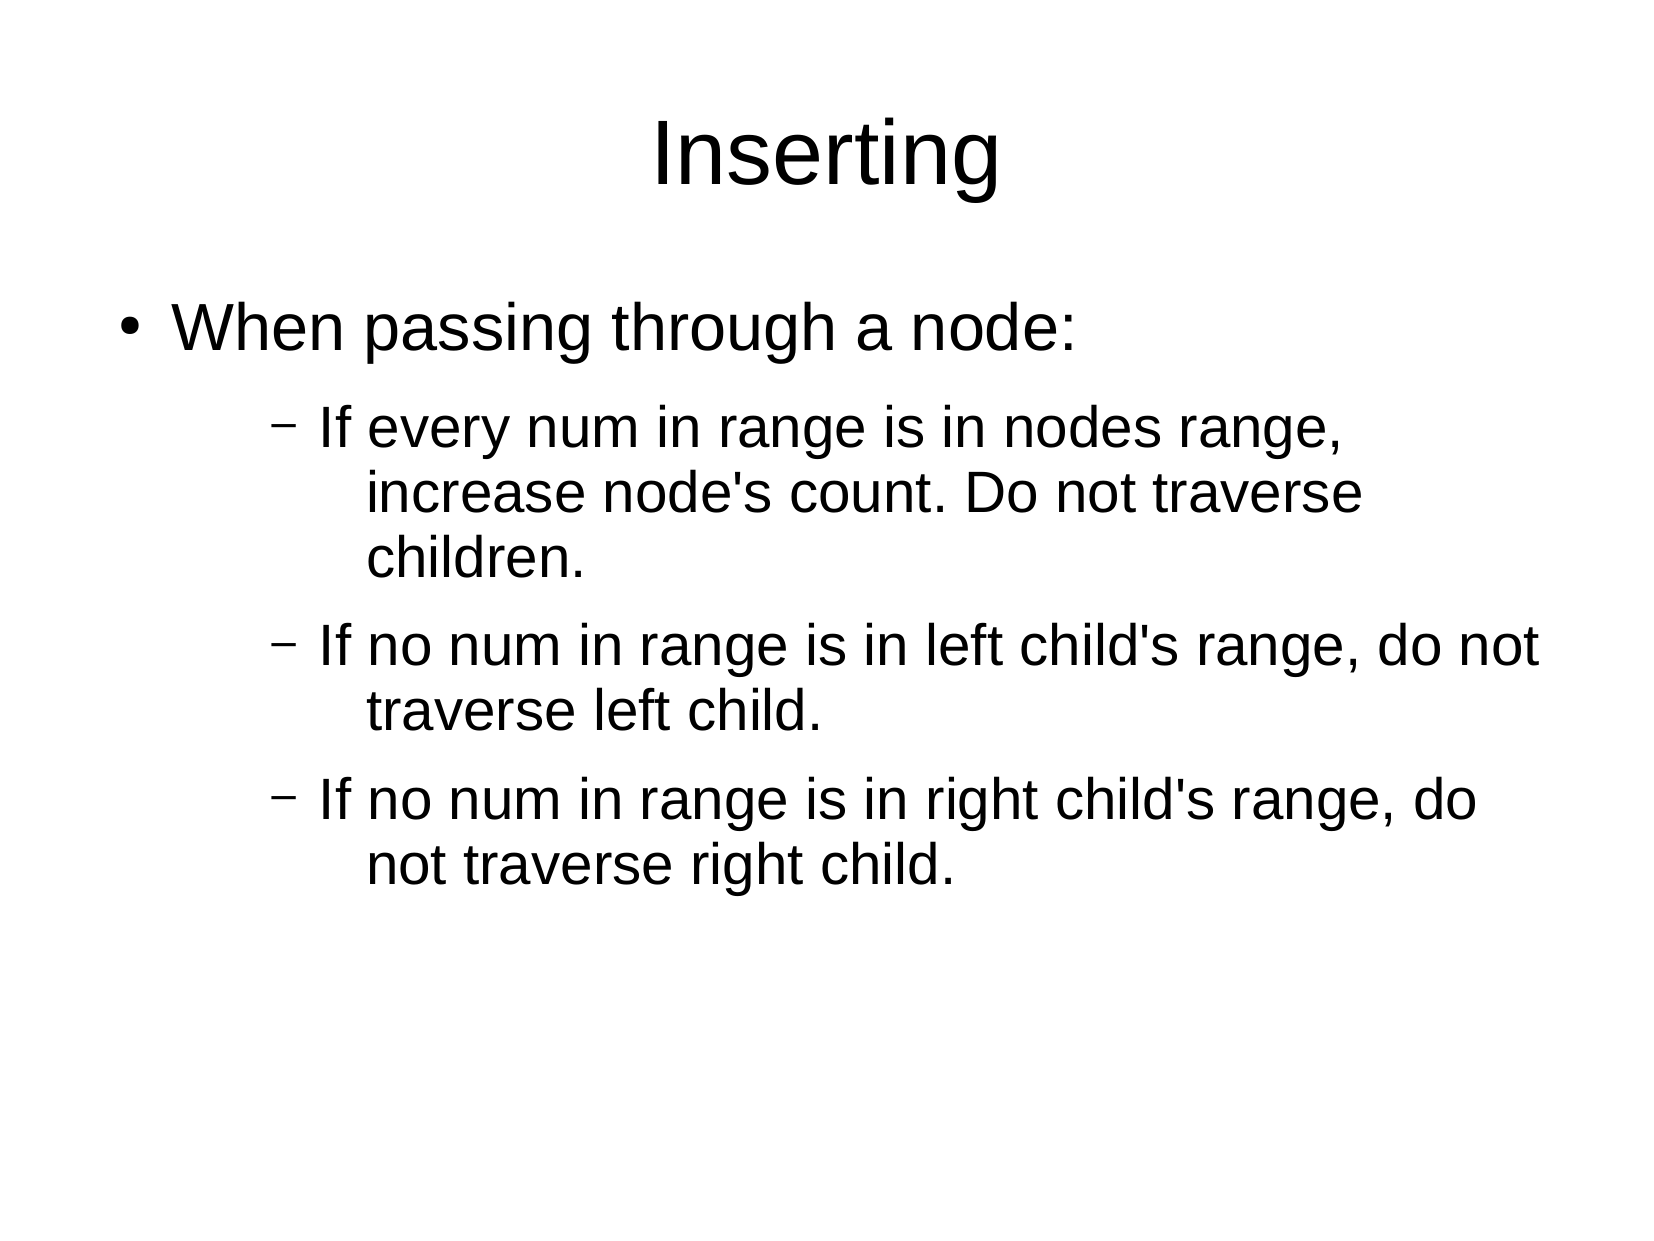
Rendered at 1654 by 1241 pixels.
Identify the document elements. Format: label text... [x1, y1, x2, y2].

list When passing through a node: If every num in range is in nodes range, increase node's count. Do not traverse children. If no num in range is in left child's range, do not traverse left child. If no num in range is in right child's range, do not traverse right child. [82, 290, 1571, 1109]
title Inserting [82, 49, 1571, 257]
